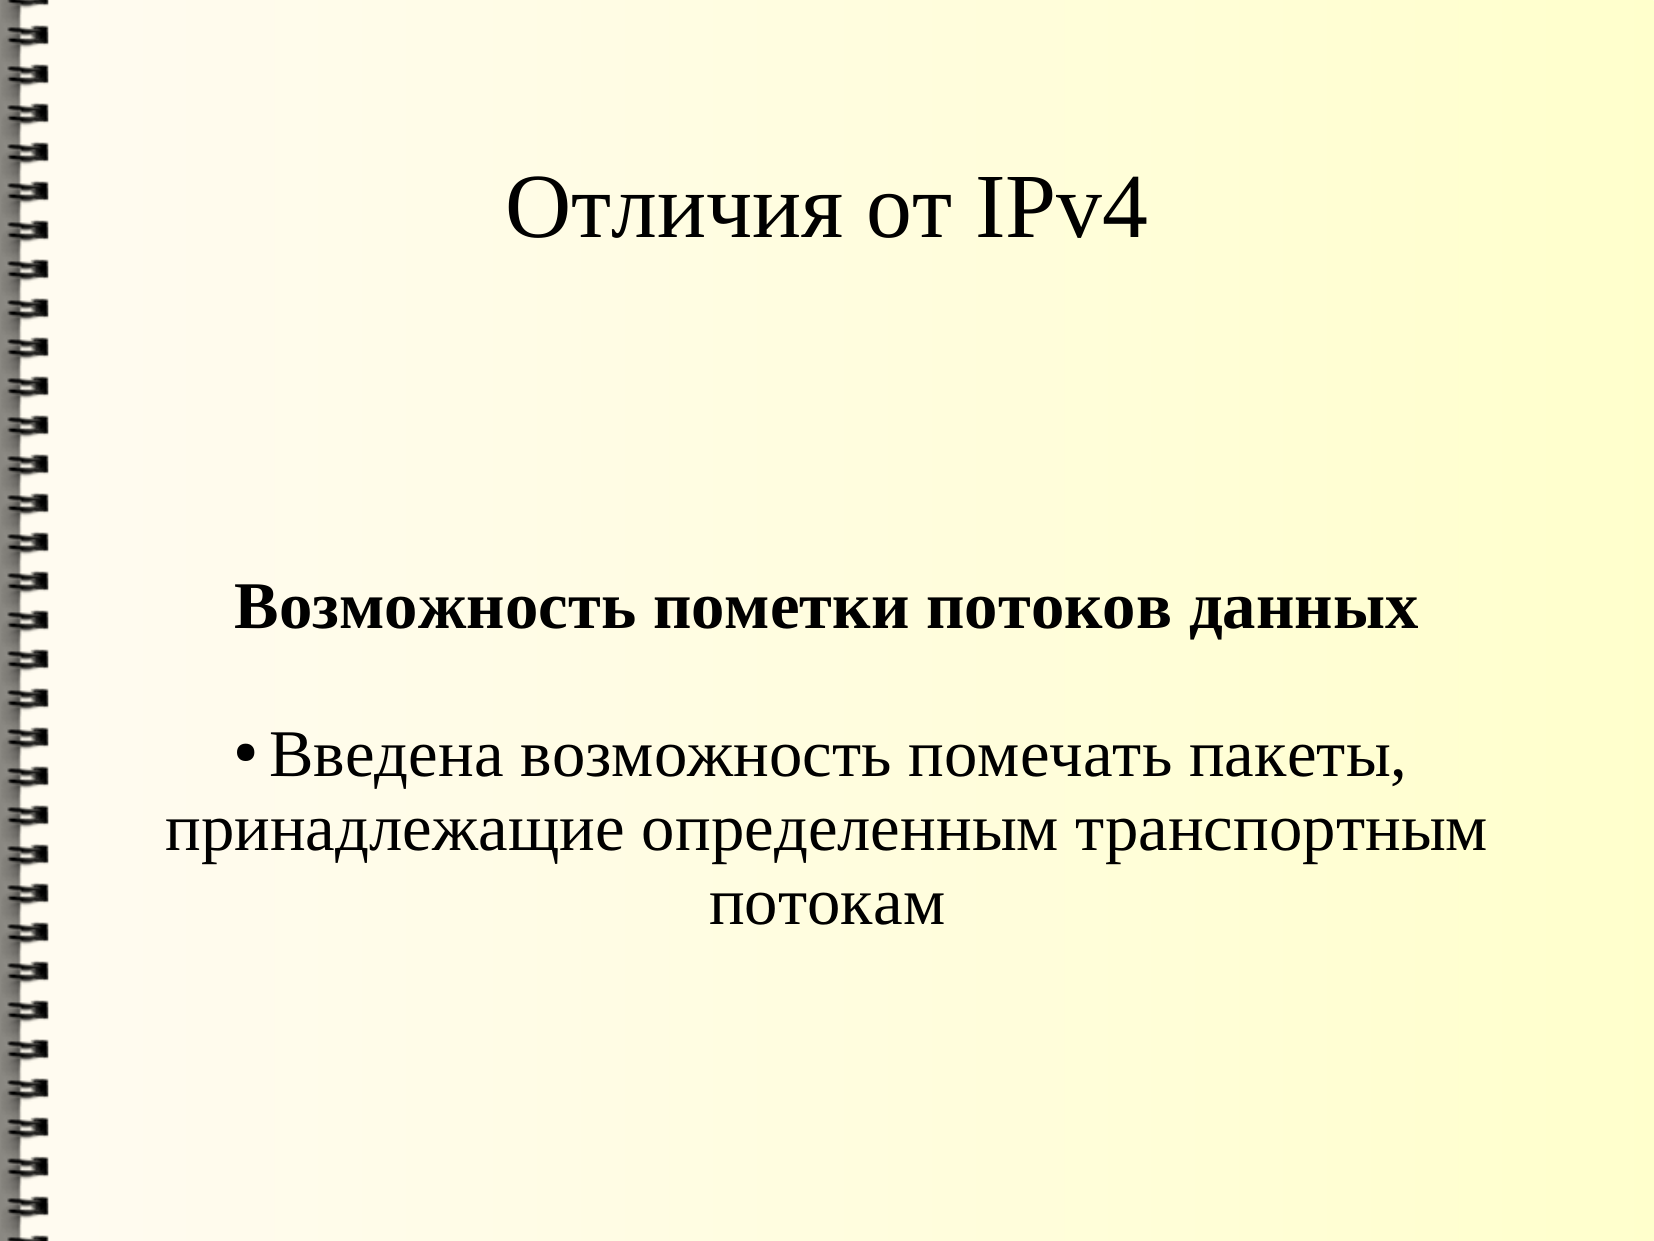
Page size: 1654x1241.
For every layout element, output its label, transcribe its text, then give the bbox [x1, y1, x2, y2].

subtitle Возможность пометки потоков данных Введена возможность помечать пакеты, принадлежащие определенным транспортным потокам [121, 344, 1534, 1164]
picture [0, 0, 1654, 1241]
title Отличия от IPv4 [121, 102, 1534, 311]
